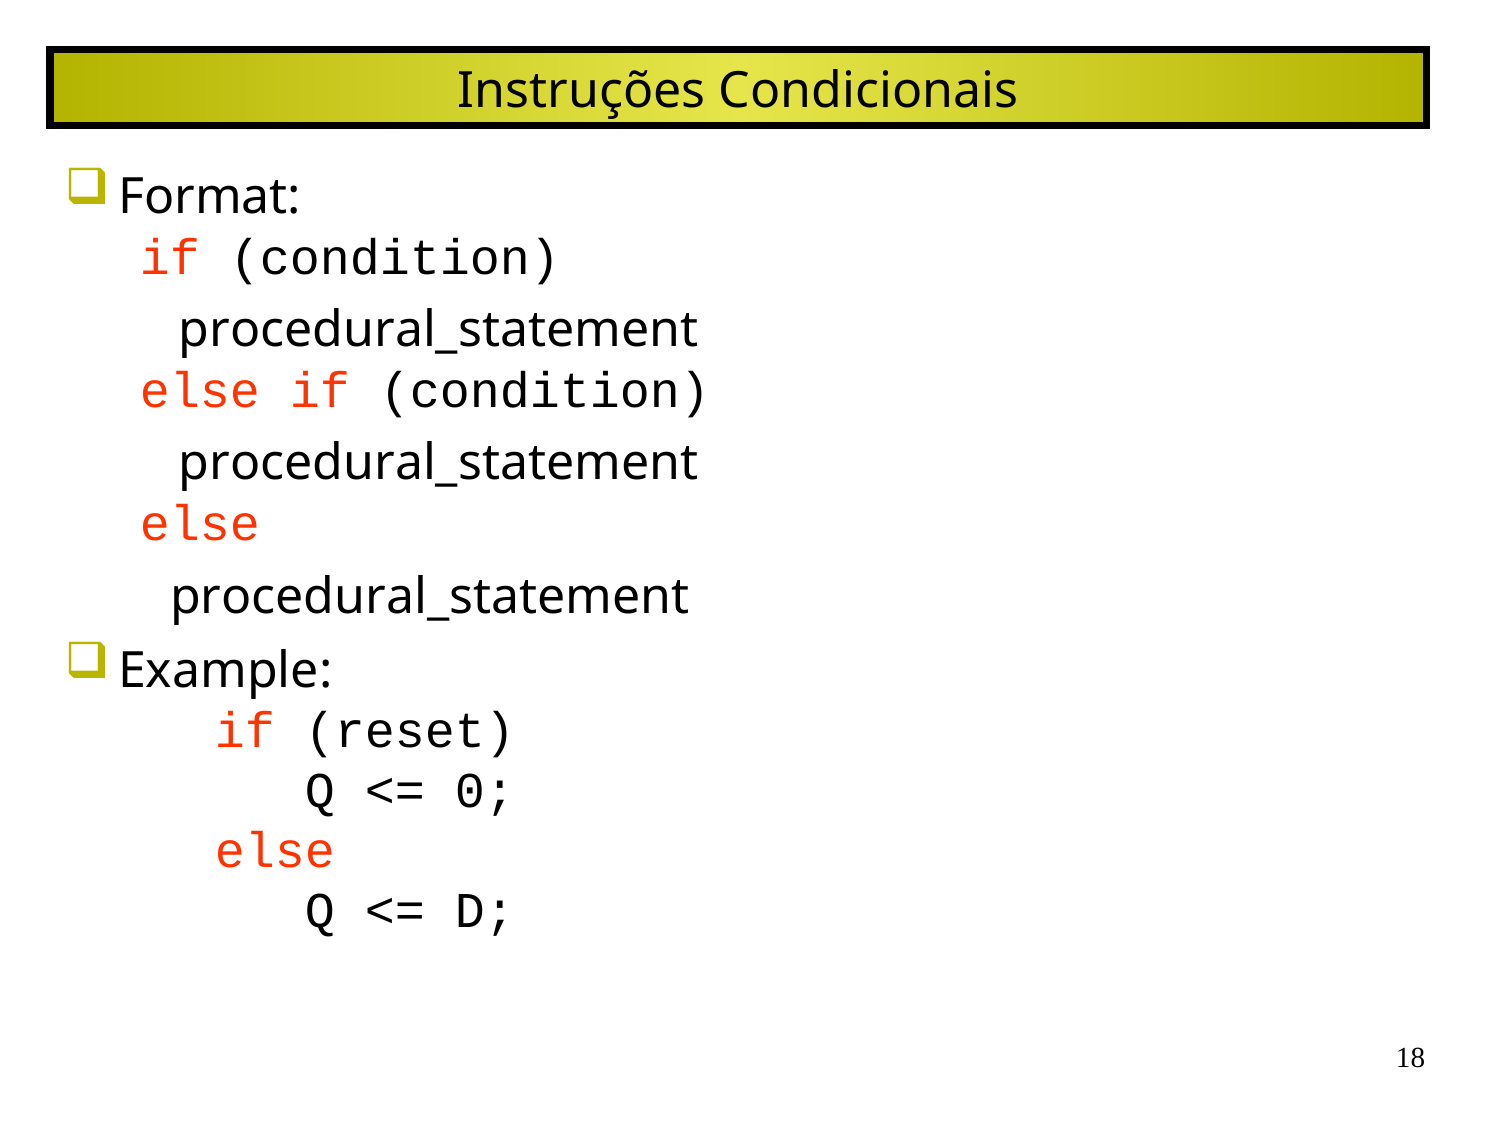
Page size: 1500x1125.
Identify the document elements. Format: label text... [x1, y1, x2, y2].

title Instruções Condicionais [49, 49, 1427, 124]
list Format: if (condition)‏ procedural_statement else if (condition)‏ procedural_statement else procedural_statement Example: if (reset)‏ Q <= 0; else Q <= D; [49, 124, 1427, 1035]
